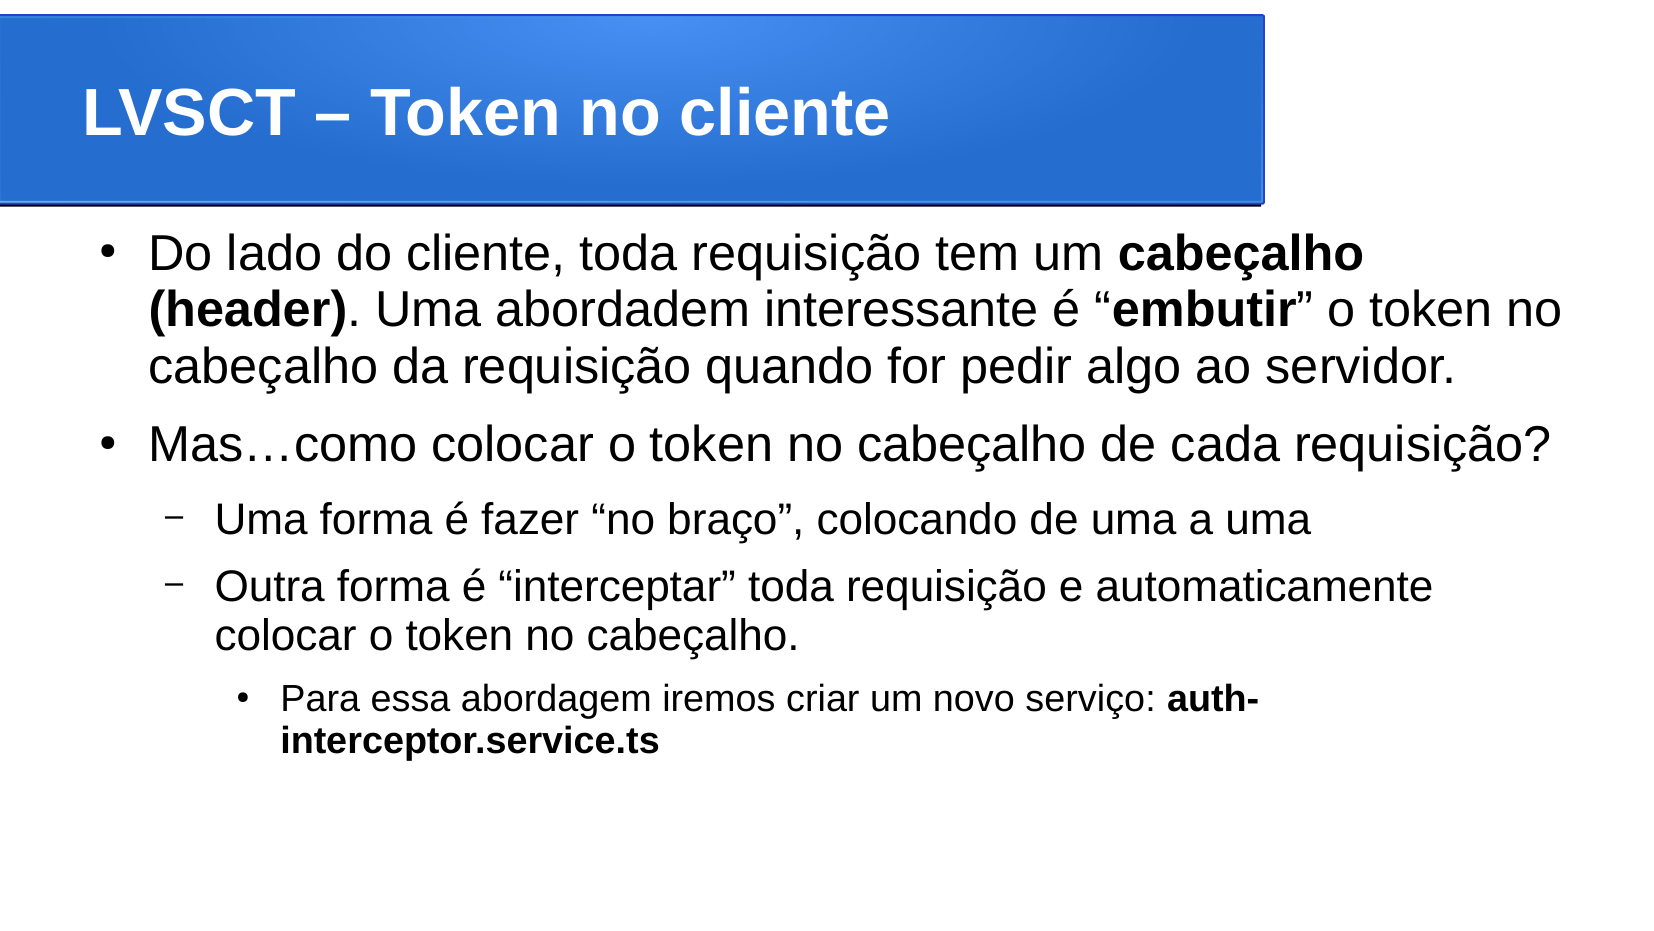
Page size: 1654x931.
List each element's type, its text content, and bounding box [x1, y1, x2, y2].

title LVSCT – Token no cliente [82, 35, 1235, 189]
list Do lado do cliente, toda requisição tem um cabeçalho (header). Uma abordadem interessante é “embutir” o token no cabeçalho da requisição quando for pedir algo ao servidor. Mas…como colocar o token no cabeçalho de cada requisição? Uma forma é fazer “no braço”, colocando de uma a uma Outra forma é “interceptar” toda requisição e automaticamente colocar o token no cabeçalho. Para essa abordagem iremos criar um novo serviço: auth-interceptor.service.ts [82, 224, 1571, 764]
